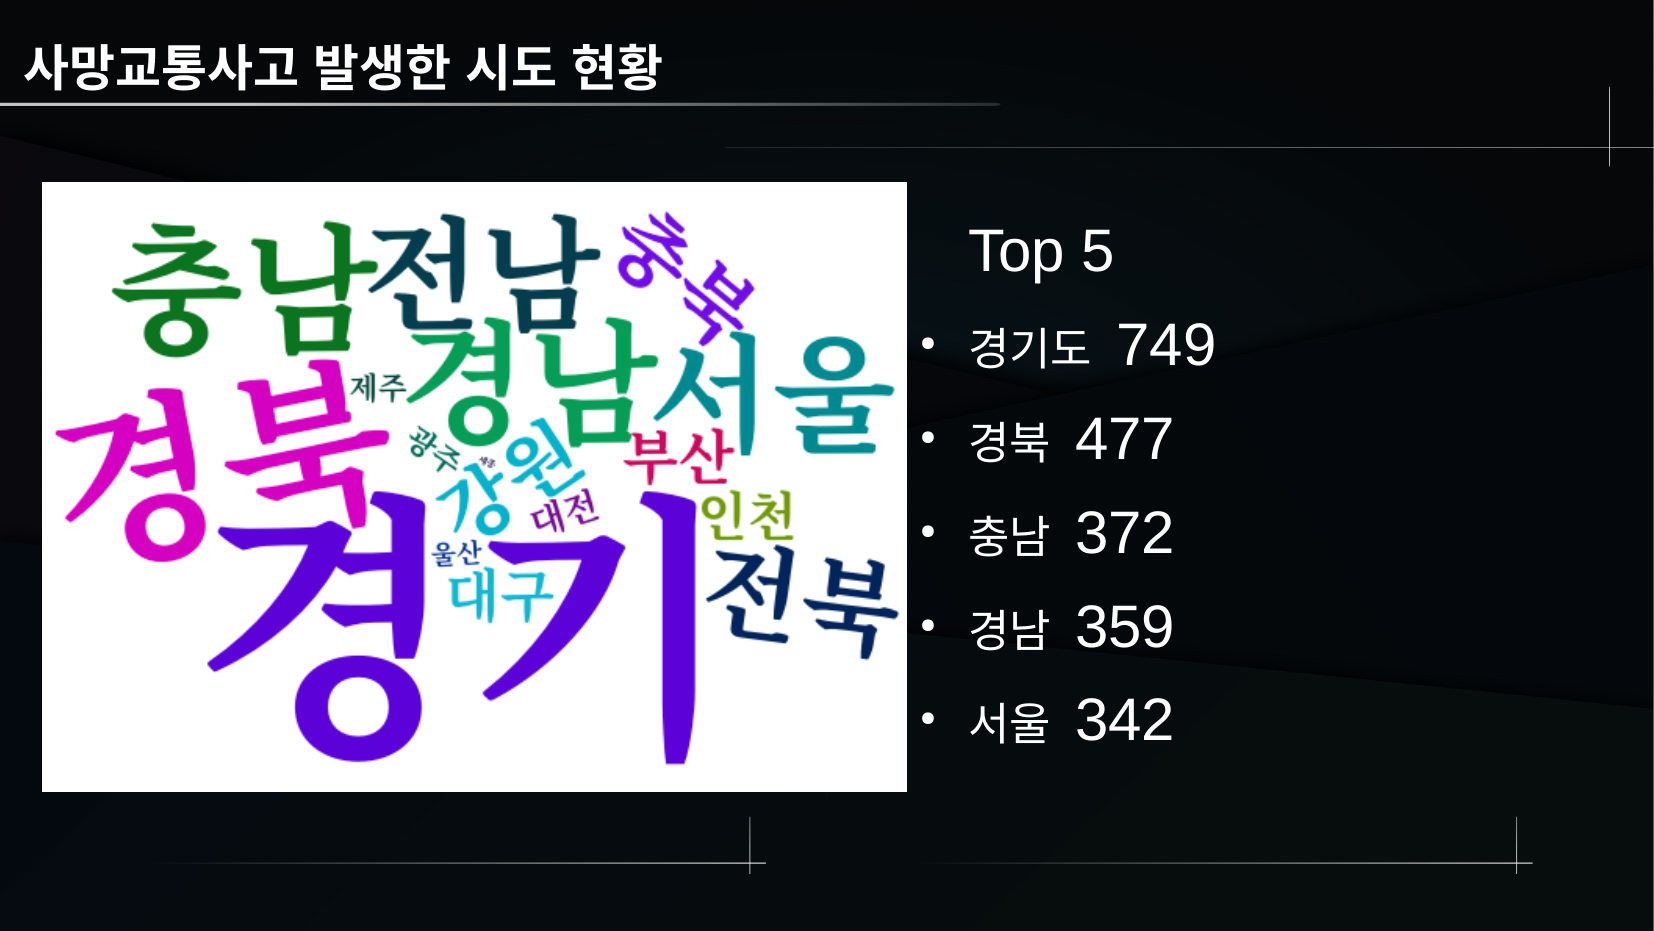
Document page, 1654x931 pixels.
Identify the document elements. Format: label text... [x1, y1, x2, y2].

list Top 5 경기도 749 경북 477 충남 372 경남 359 서울 342 [907, 217, 1631, 758]
title 사망교통사고 발생한 시도 현황 [23, 11, 1589, 119]
picture [0, 0, 1654, 931]
